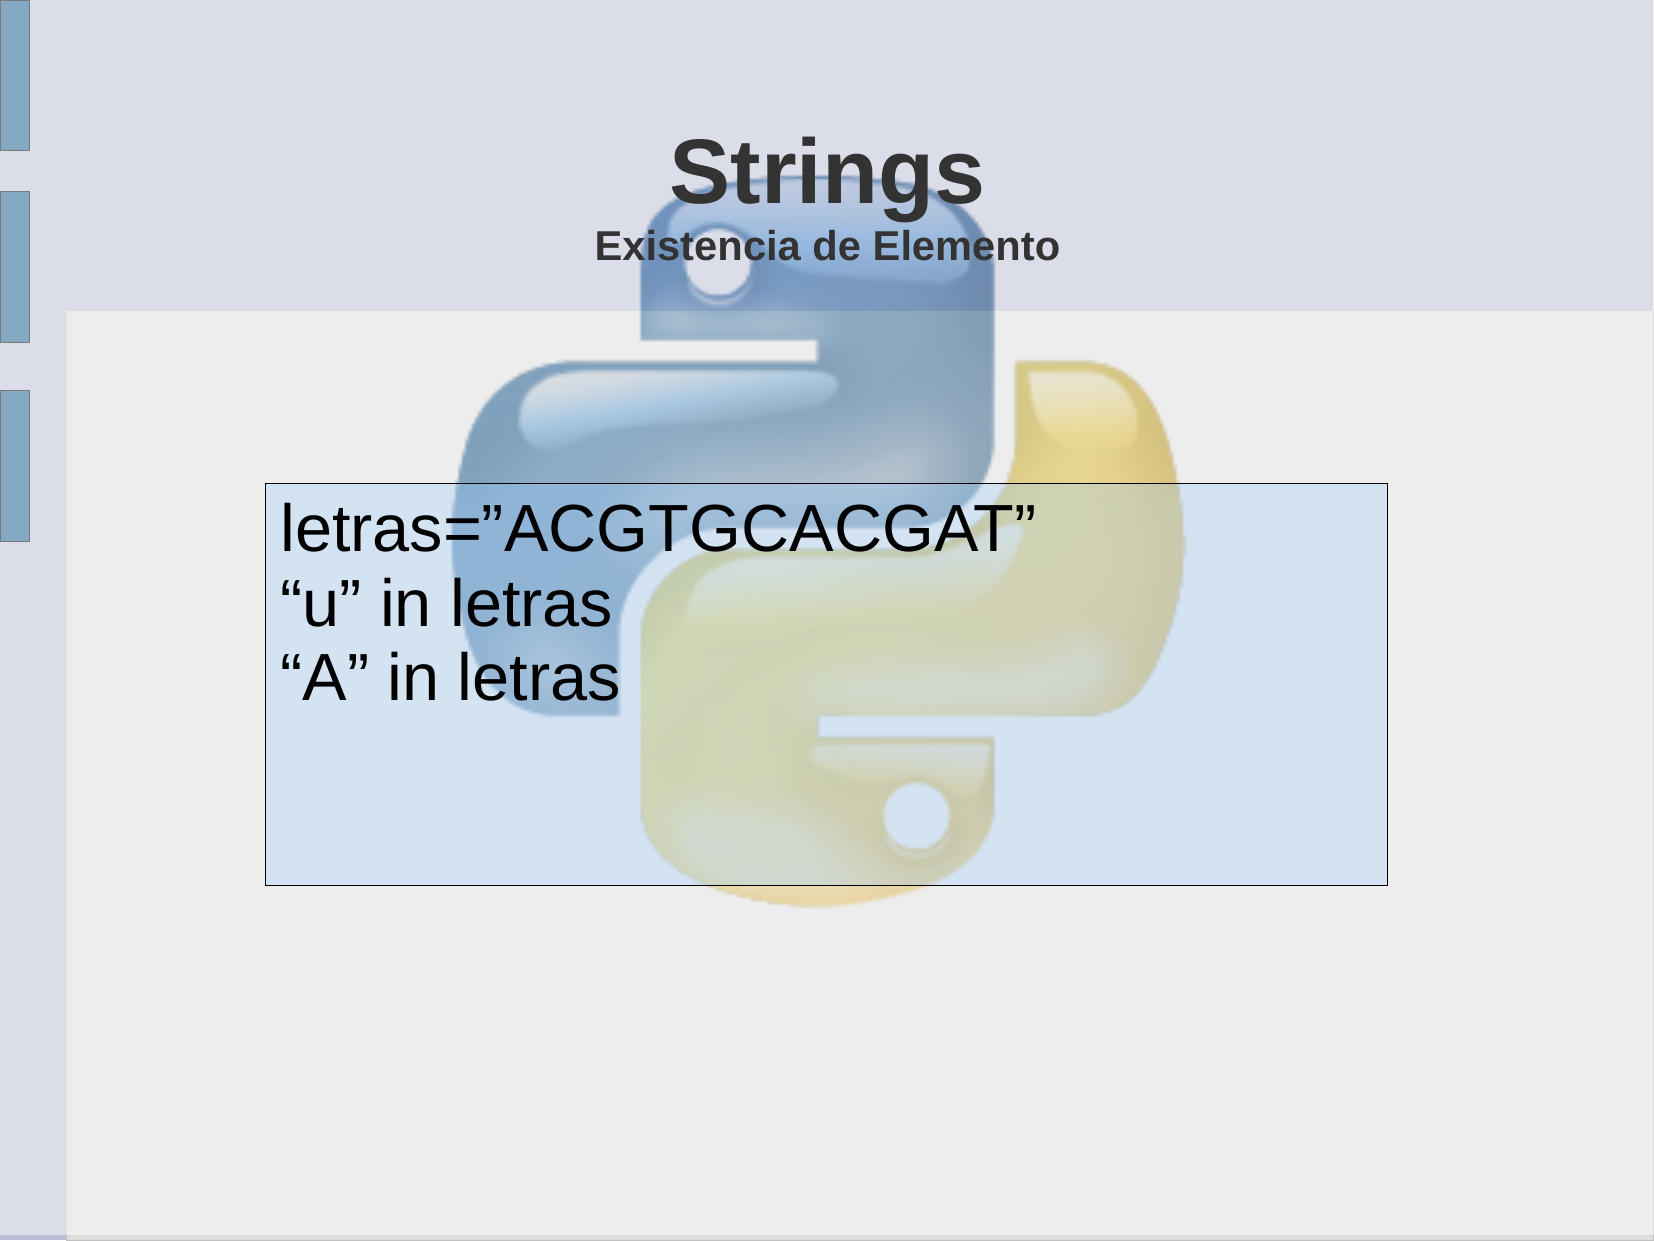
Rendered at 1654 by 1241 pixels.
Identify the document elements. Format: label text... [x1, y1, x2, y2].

text_box letras=”ACGTGCACGAT” “u” in letras “A” in letras [265, 483, 1388, 886]
picture [0, 0, 1654, 1235]
title Strings Existencia de Elemento [121, 91, 1534, 299]
